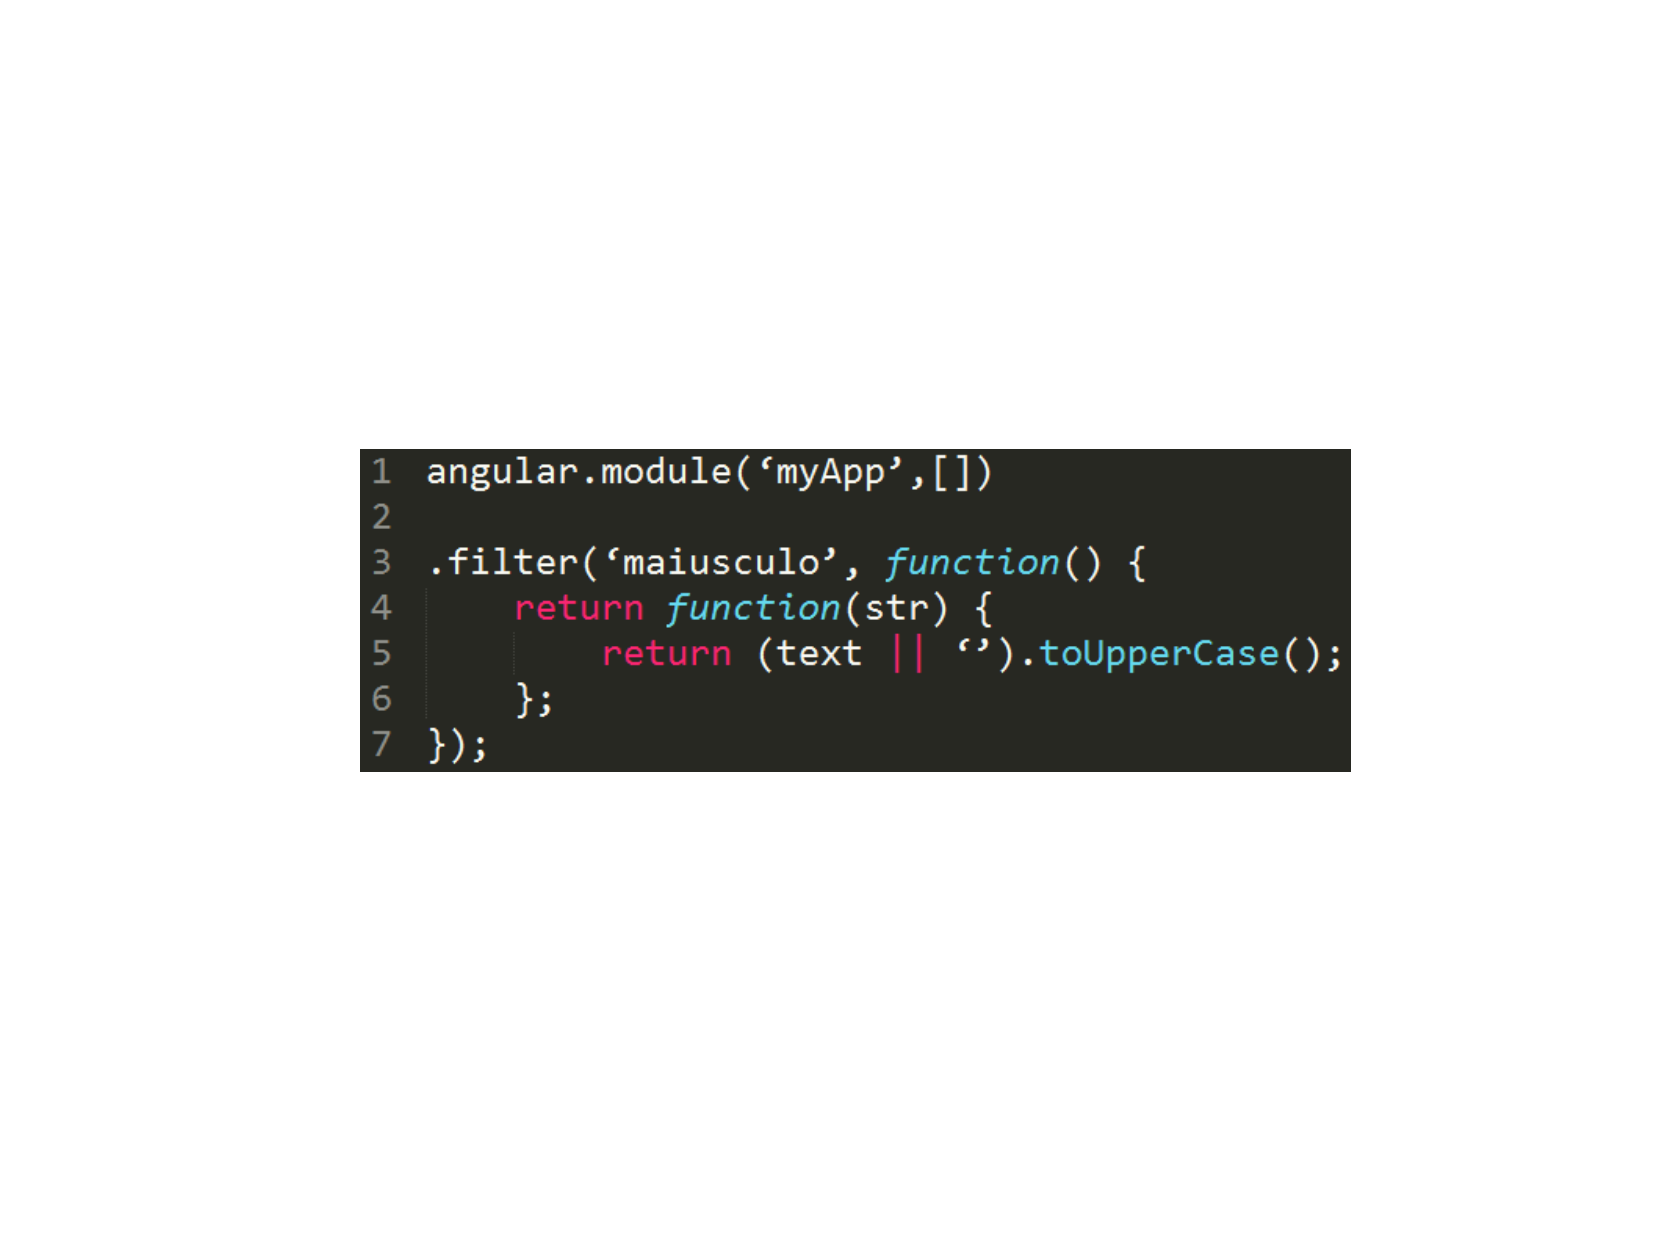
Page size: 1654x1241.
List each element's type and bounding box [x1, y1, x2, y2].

picture [360, 449, 1351, 772]
